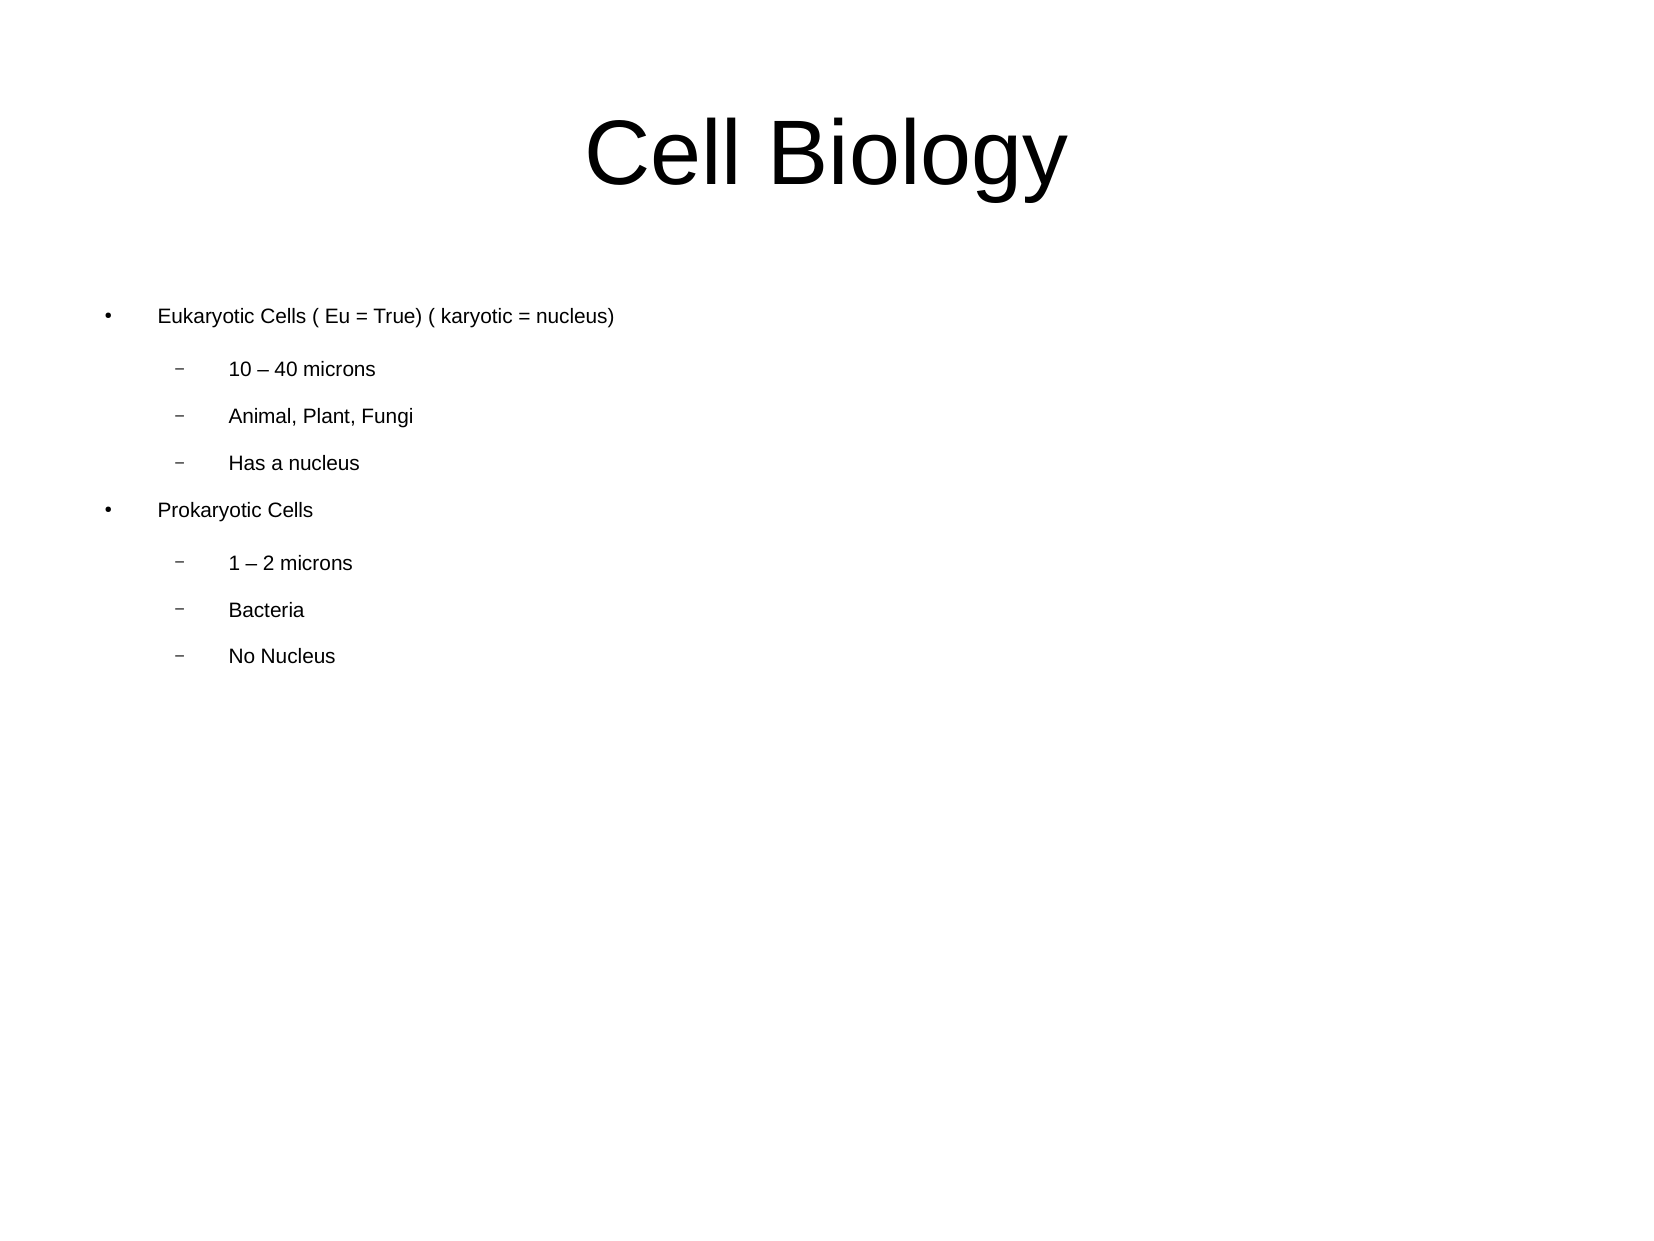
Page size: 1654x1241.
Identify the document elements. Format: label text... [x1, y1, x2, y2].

list Eukaryotic Cells ( Eu = True) ( karyotic = nucleus) 10 – 40 microns Animal, Plant, Fungi Has a nucleus Prokaryotic Cells 1 – 2 microns Bacteria No Nucleus [86, 305, 1576, 1231]
title Cell Biology [82, 49, 1571, 257]
